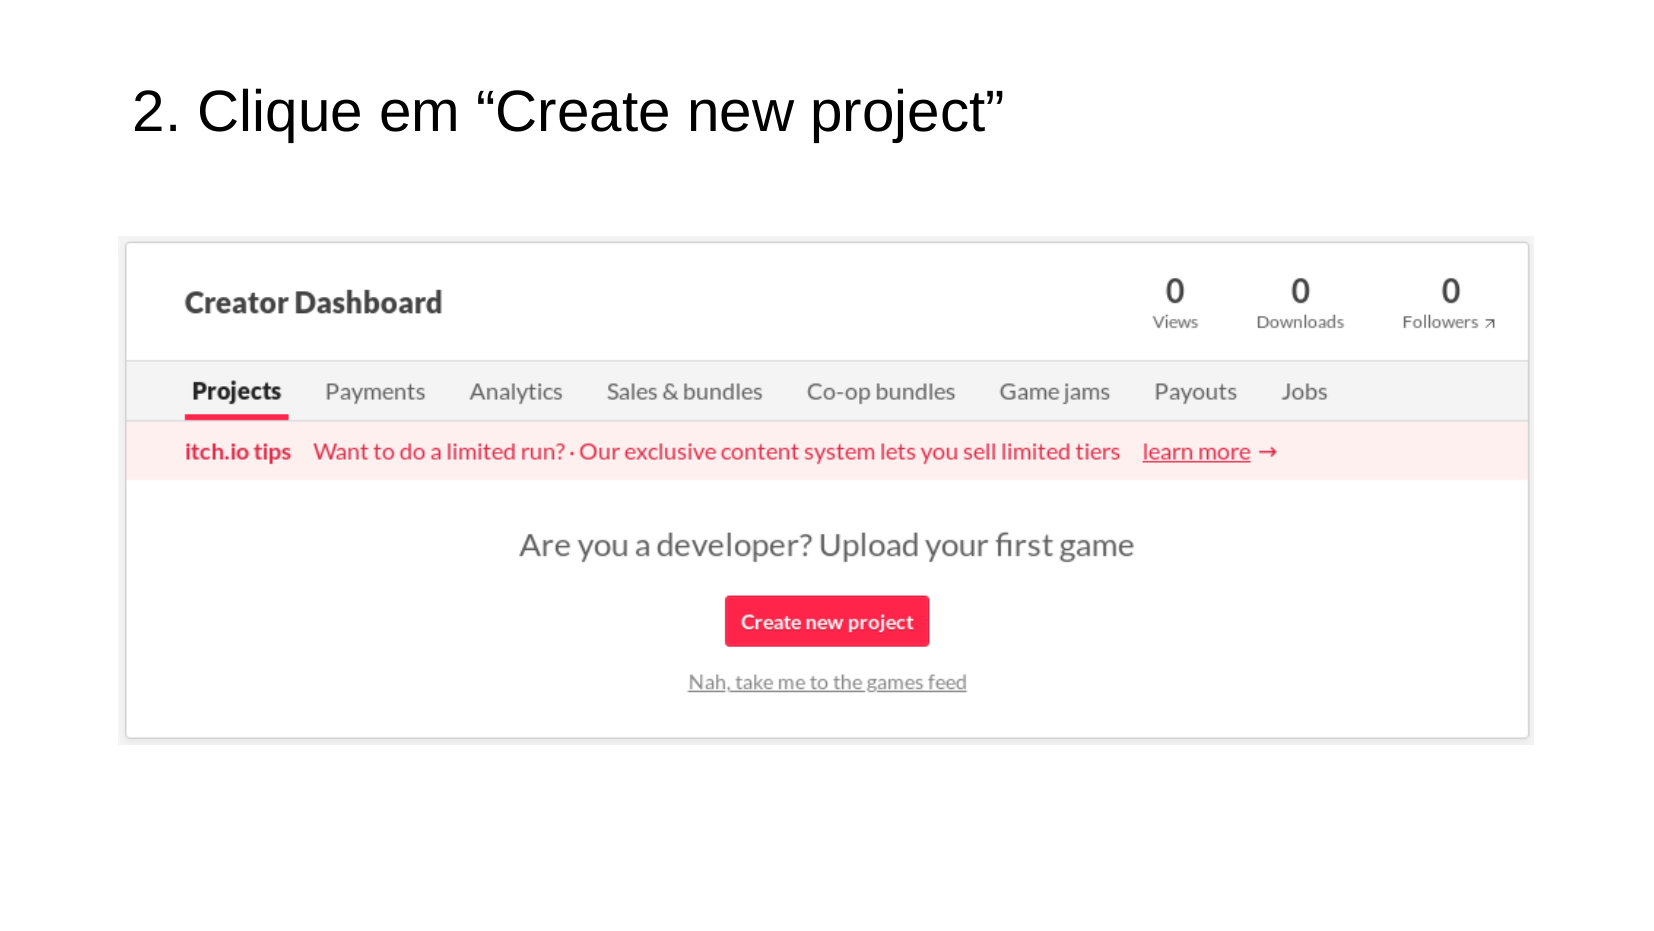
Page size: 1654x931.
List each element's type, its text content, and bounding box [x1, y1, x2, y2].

picture [118, 236, 1534, 745]
text_box 2. Clique em “Create new project” [118, 70, 1571, 216]
